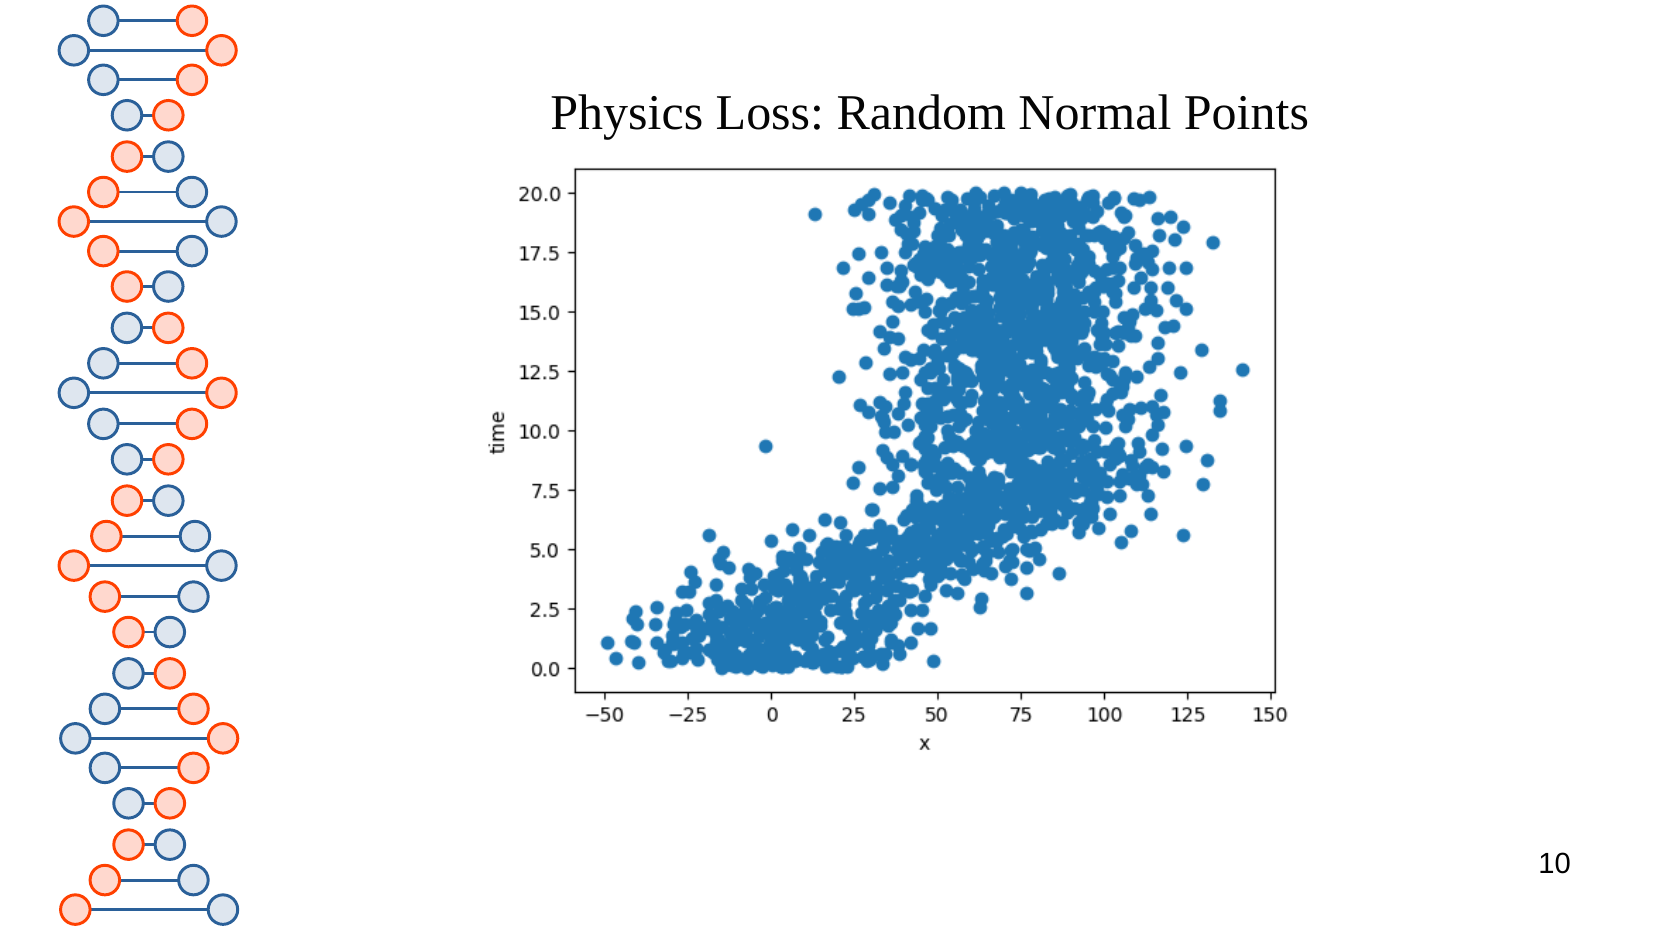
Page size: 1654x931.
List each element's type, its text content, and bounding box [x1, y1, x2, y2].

picture [476, 156, 1303, 767]
title Physics Loss: Random Normal Points [265, 35, 1595, 189]
